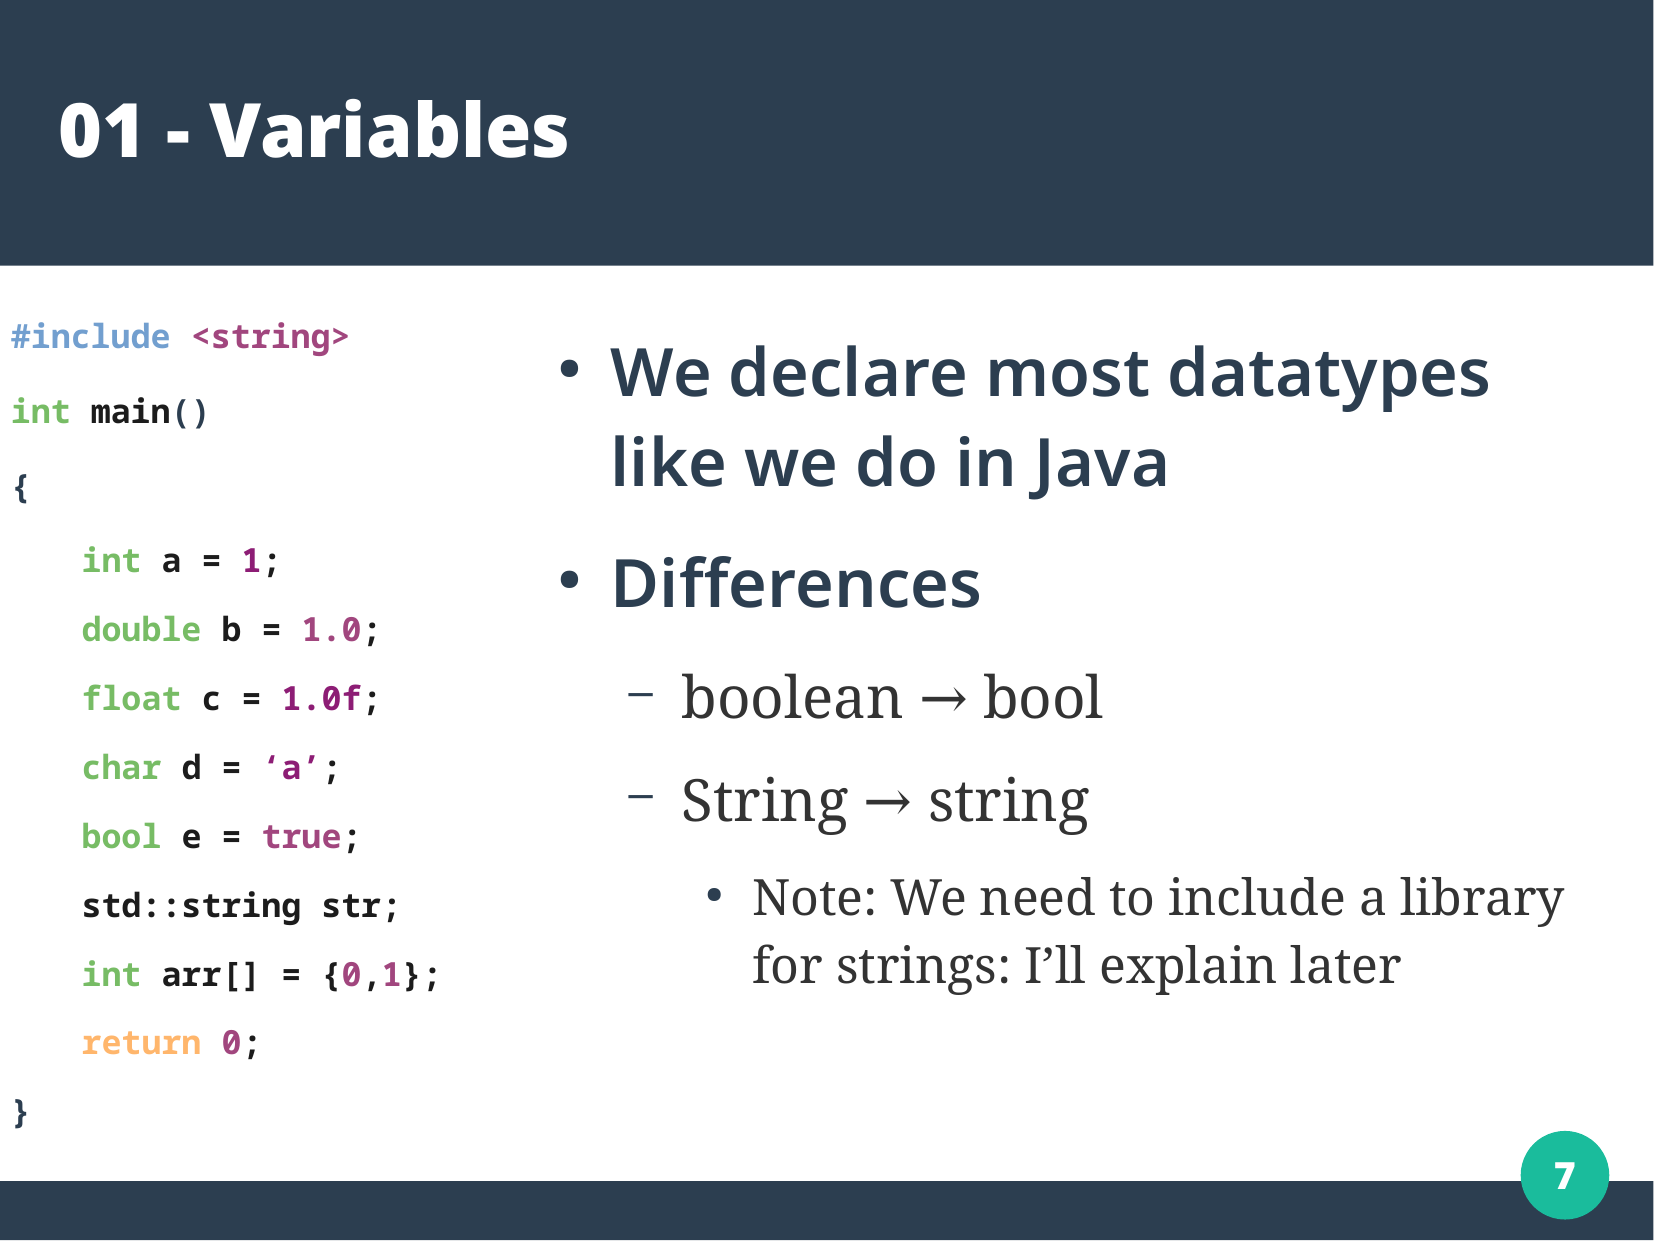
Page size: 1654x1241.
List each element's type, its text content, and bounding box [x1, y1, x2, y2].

list We declare most datatypes like we do in Java Differences boolean → bool String → string Note: We need to include a library for strings: I’ll explain later [540, 324, 1596, 1111]
title 01 - Variables [59, 49, 1595, 207]
list #include <string> int main() { int a = 1; double b = 1.0; float c = 1.0f; char d = ‘a’; bool e = true; std::string str; int arr[] = {0,1}; return 0; } [0, 313, 511, 1141]
